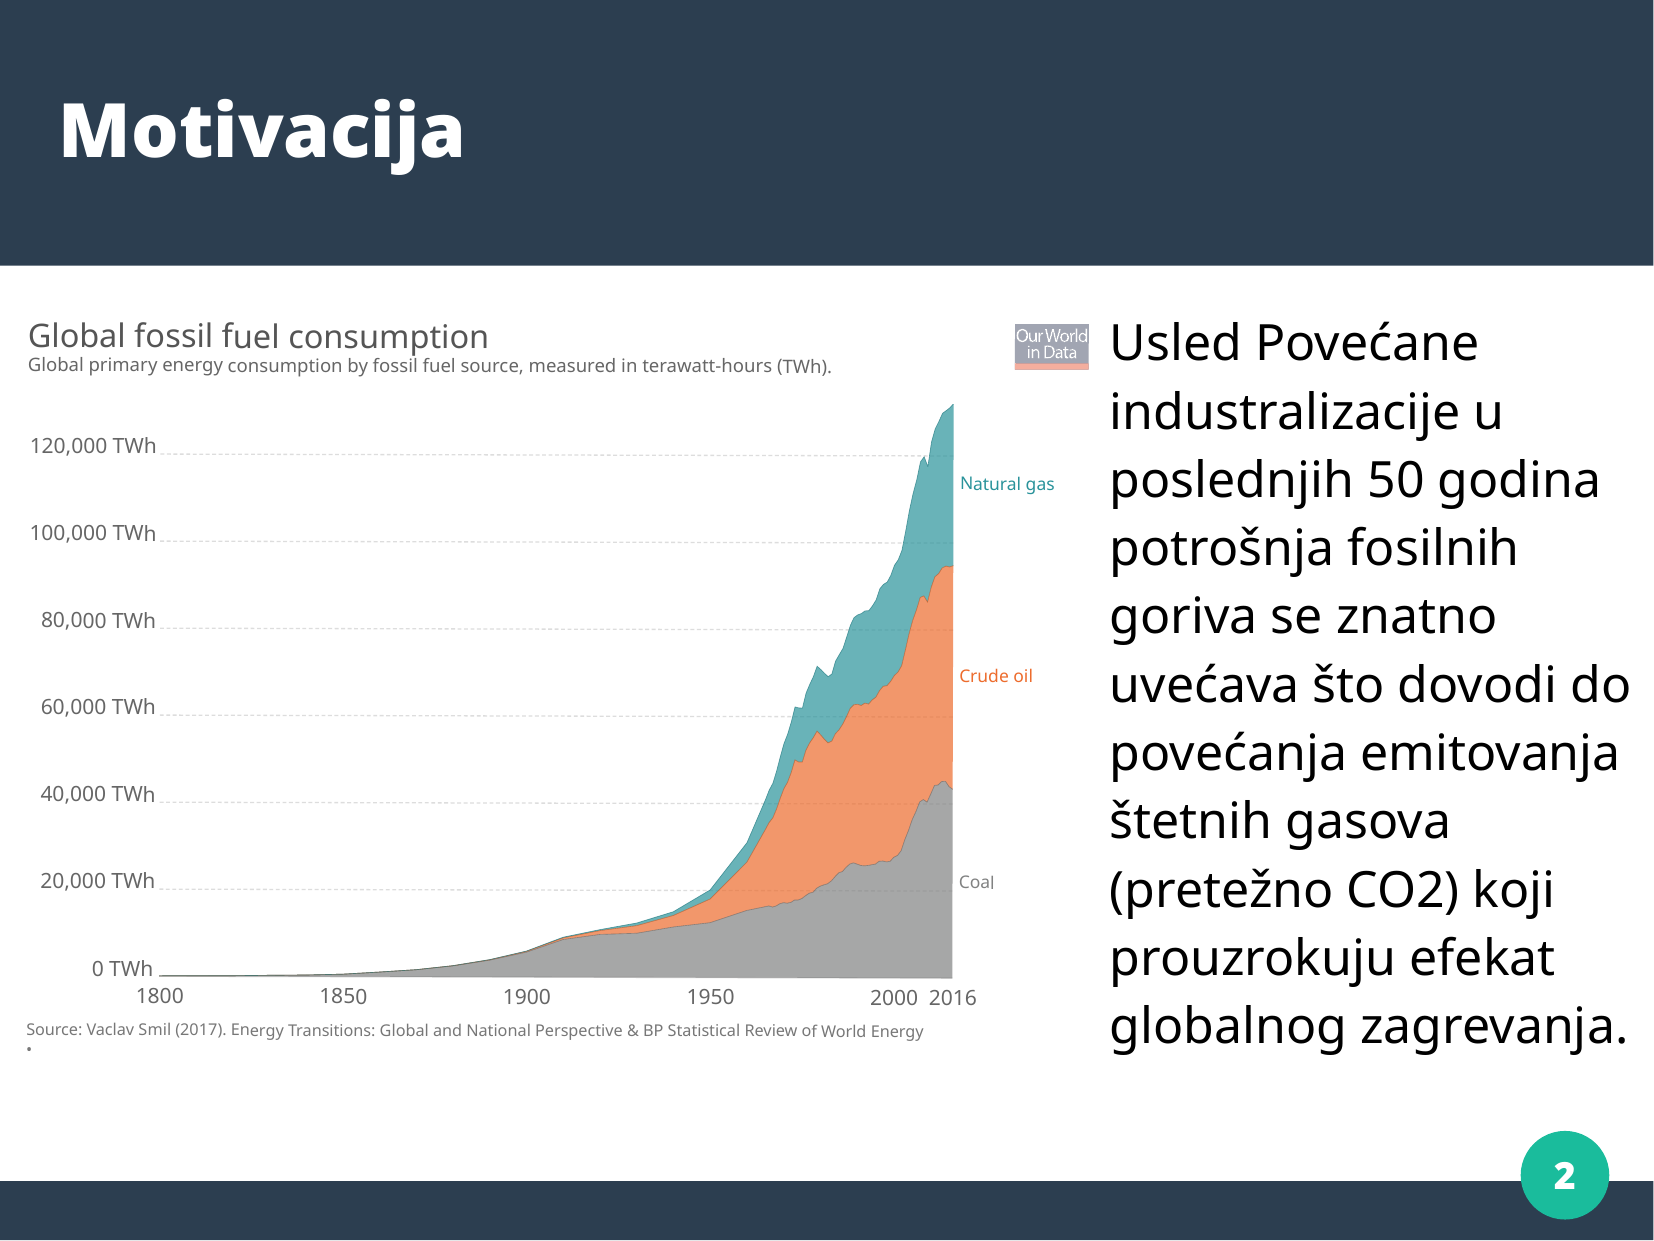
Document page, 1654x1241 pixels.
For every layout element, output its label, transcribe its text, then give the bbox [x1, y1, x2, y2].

title Motivacija [59, 49, 1595, 207]
picture [6, 301, 1109, 1082]
text_box Usled Povećane industralizacije u poslednjih 50 godina potrošnja fosilnih goriva se znatno uvećava što dovodi do povećanja emitovanja štetnih gasova (pretežno CO2) koji prouzrokuju efekat globalnog zagrevanja. [1095, 300, 1654, 1111]
